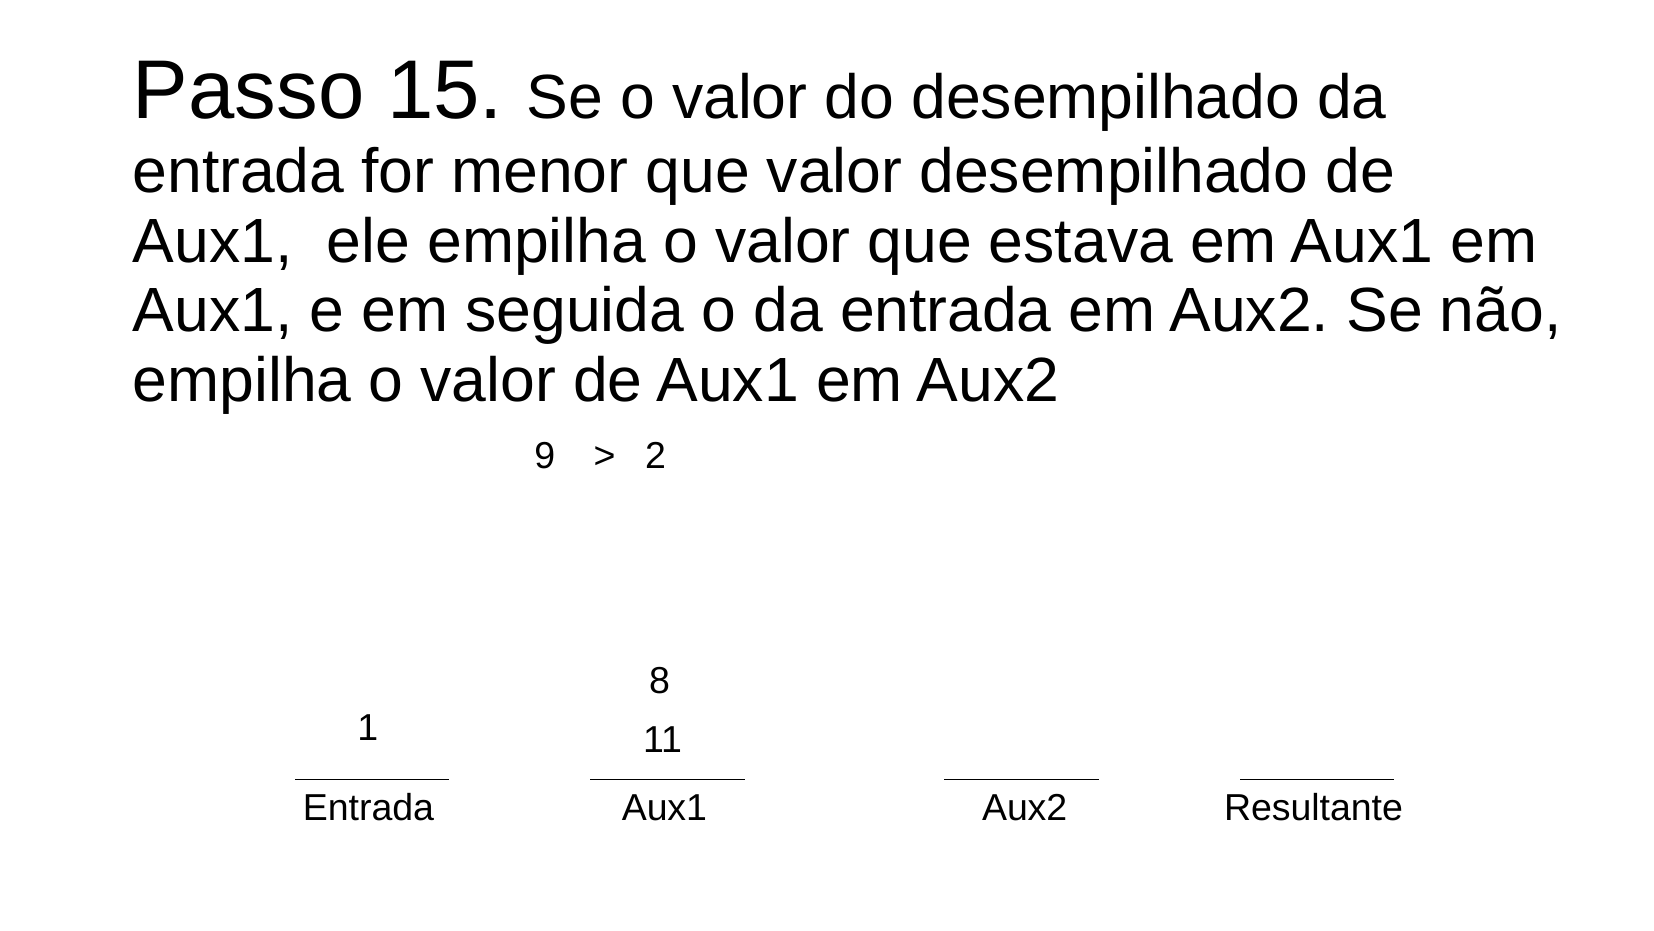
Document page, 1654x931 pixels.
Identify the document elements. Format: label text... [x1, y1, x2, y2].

text_box 9 [519, 427, 571, 485]
text_box Passo 15. Se o valor do desempilhado da entrada for menor que valor desempilhado de Aux1, ele empilha o valor que estava em Aux1 em Aux1, e em seguida o da entrada em Aux2. Se não, empilha o valor de Aux1 em Aux2 [118, 35, 1583, 423]
text_box Aux2 [967, 780, 1083, 837]
text_box Resultante [1209, 779, 1418, 837]
text_box 2 [631, 427, 681, 485]
text_box Entrada [288, 779, 449, 837]
text_box 8 [634, 651, 703, 709]
text_box > [578, 427, 631, 485]
text_box Aux1 [607, 780, 723, 837]
text_box 1 [342, 699, 393, 756]
text_box 11 [628, 710, 697, 768]
